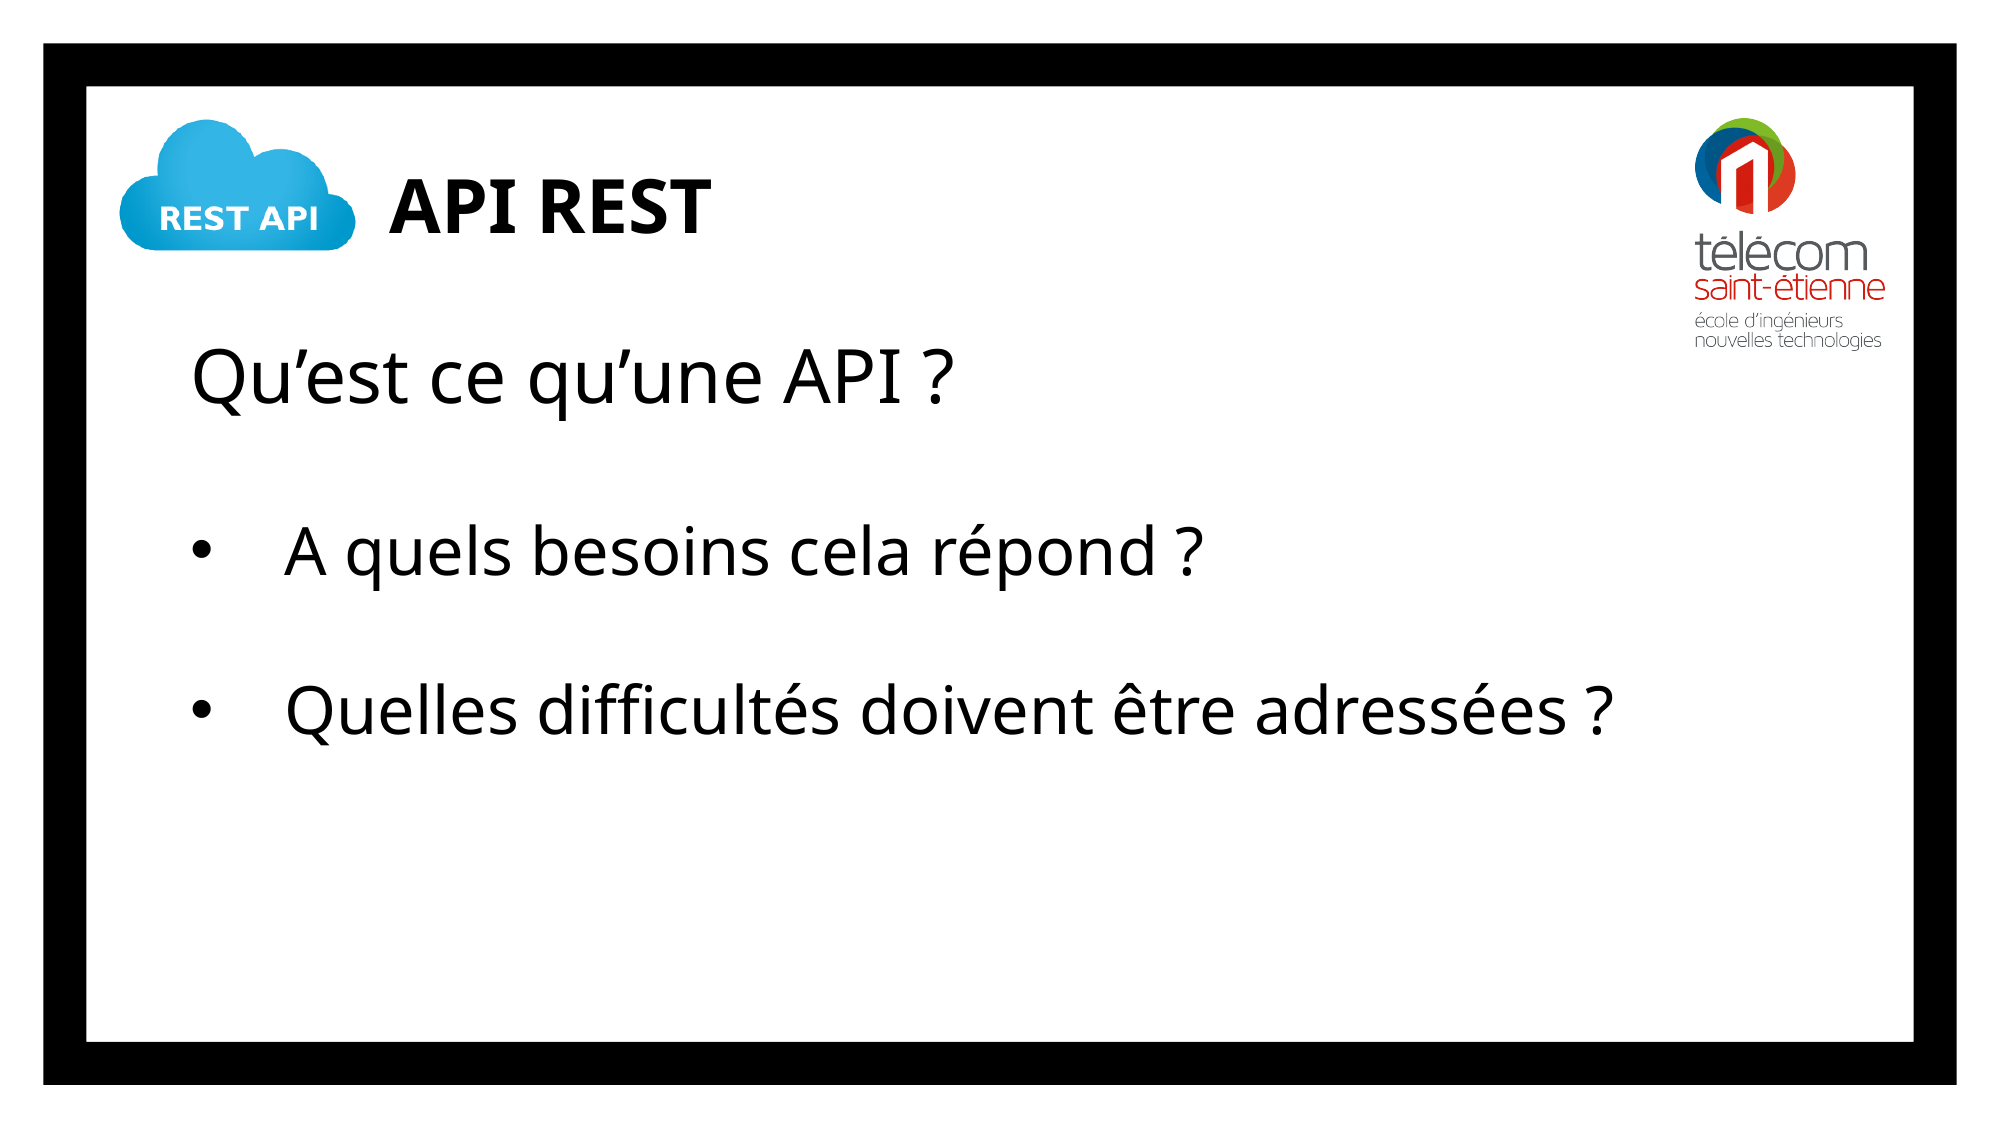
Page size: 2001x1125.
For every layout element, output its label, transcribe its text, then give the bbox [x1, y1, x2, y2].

picture [117, 118, 357, 254]
text_box Qu’est ce qu’une API ? A quels besoins cela répond ? Quelles difficultés doivent être adressées ? [175, 320, 1881, 851]
title API REST [369, 138, 1695, 304]
picture [1695, 118, 1885, 351]
